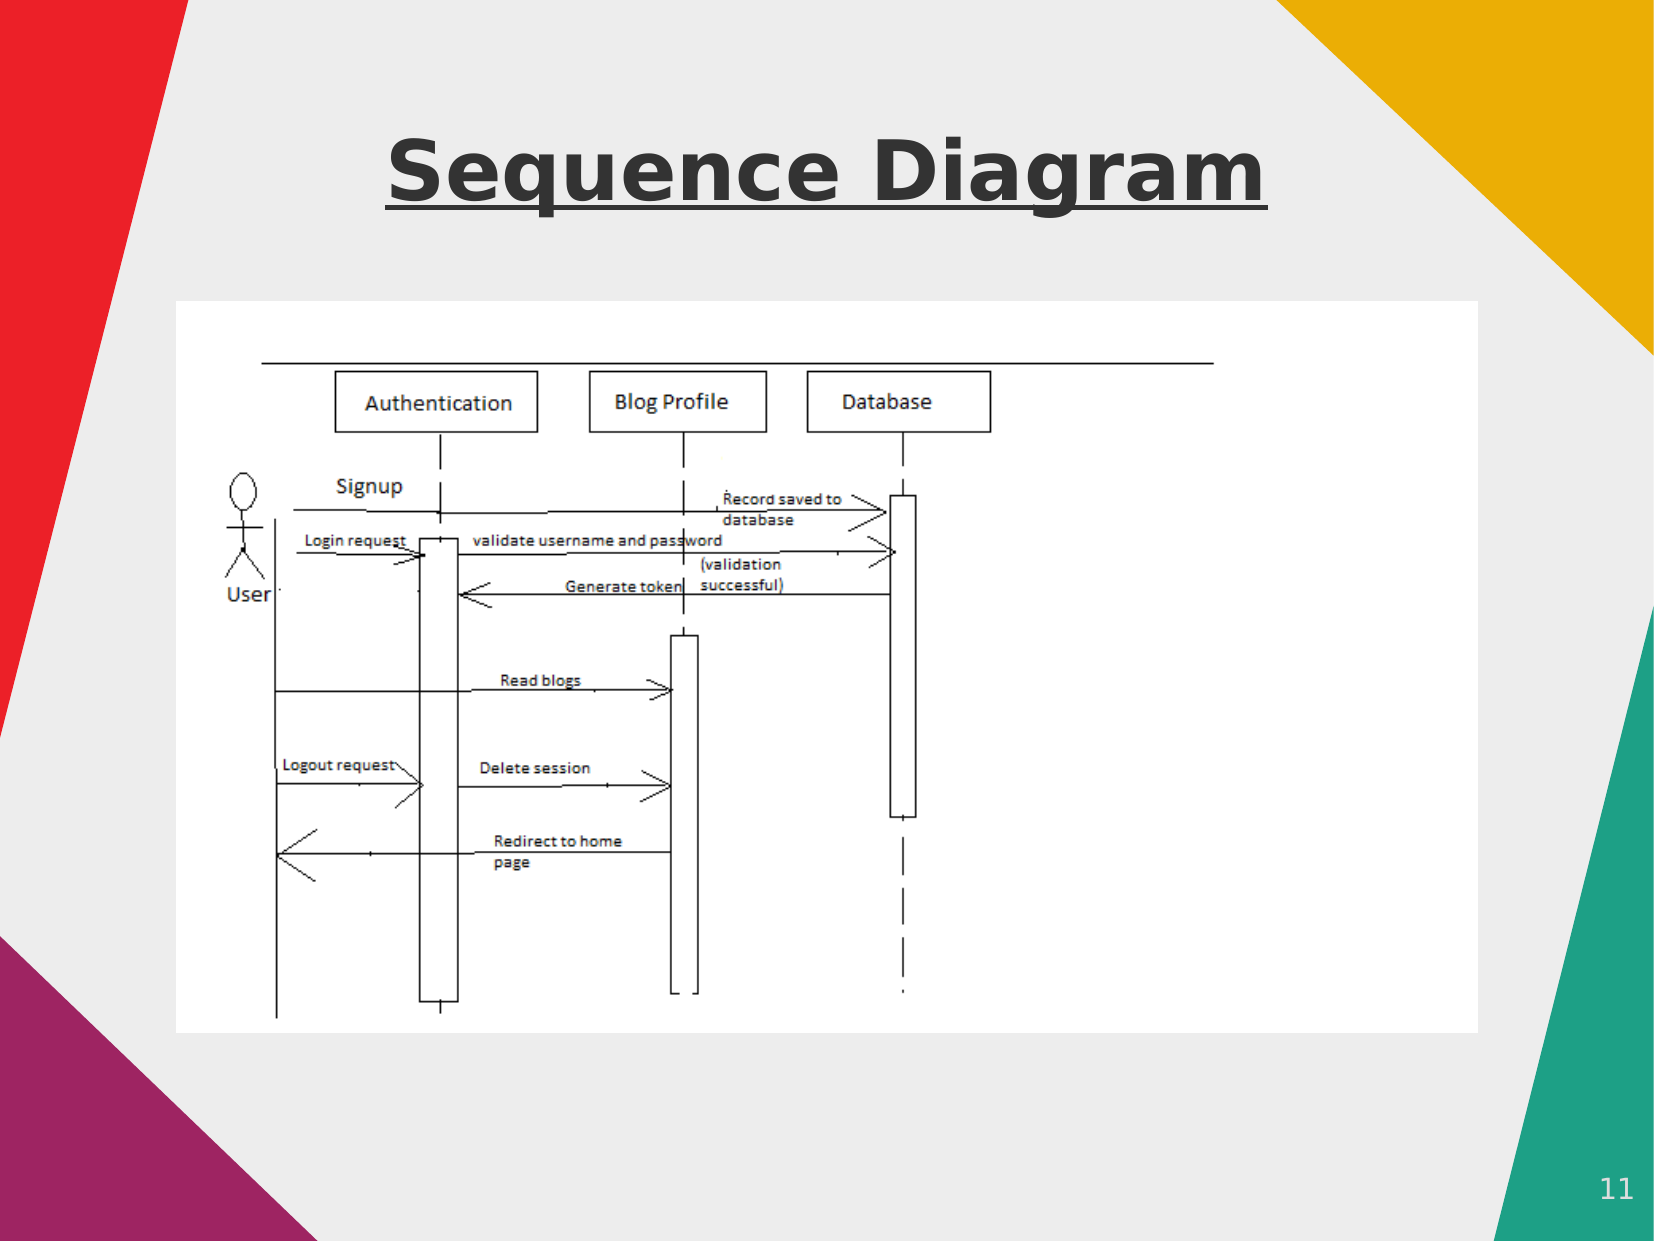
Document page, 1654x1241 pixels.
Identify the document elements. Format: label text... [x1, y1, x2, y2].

picture [176, 301, 1478, 1033]
title Sequence Diagram [114, 73, 1539, 271]
